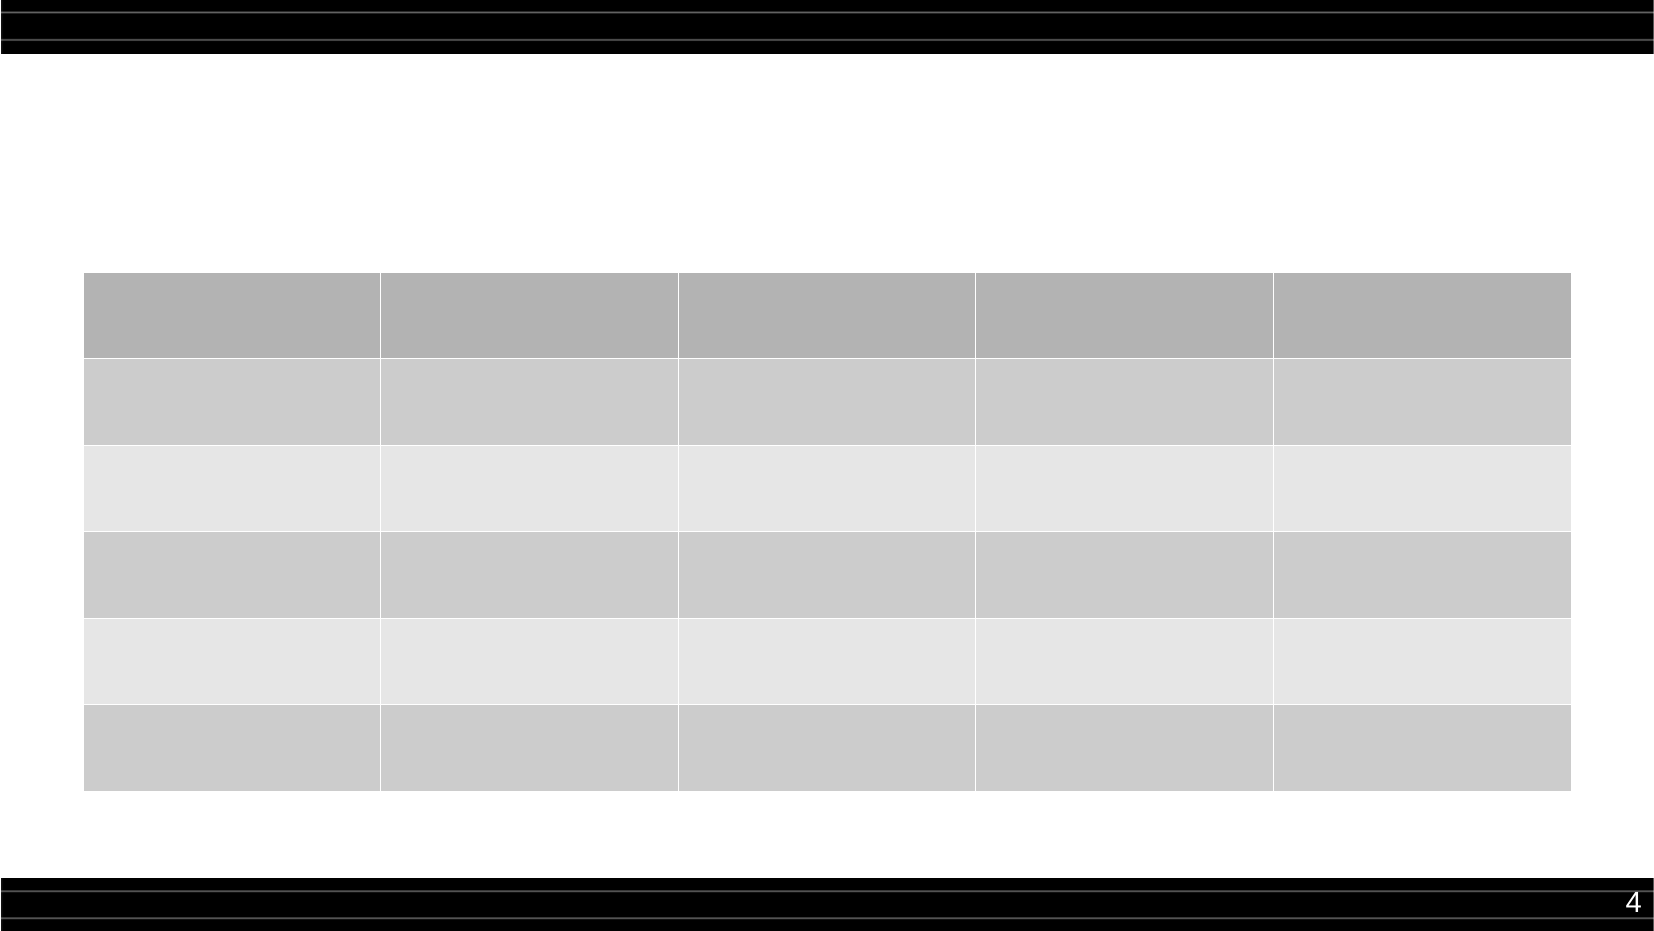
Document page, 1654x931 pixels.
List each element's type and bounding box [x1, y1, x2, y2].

picture [1, 878, 1654, 931]
table_cell [976, 619, 1273, 704]
table_cell [1274, 446, 1571, 531]
table_cell [84, 359, 380, 445]
table_cell [679, 446, 975, 531]
table_cell [1274, 619, 1571, 704]
table_header [976, 273, 1273, 358]
table_cell [976, 532, 1273, 618]
table_cell [1274, 359, 1571, 445]
table_cell [976, 705, 1273, 791]
table_header [1274, 273, 1571, 358]
table_cell [381, 619, 678, 704]
table_header [84, 273, 380, 358]
table_cell [679, 532, 975, 618]
table_header [381, 273, 678, 358]
table_cell [84, 446, 380, 531]
table_cell [381, 705, 678, 791]
table_cell [84, 705, 380, 791]
table_cell [679, 705, 975, 791]
table_cell [1274, 705, 1571, 791]
table_cell [84, 532, 380, 618]
table_cell [1274, 532, 1571, 618]
table_cell [976, 446, 1273, 531]
table_cell [381, 446, 678, 531]
table_cell [679, 359, 975, 445]
table_cell [679, 619, 975, 704]
table_header [679, 273, 975, 358]
table_cell [381, 359, 678, 445]
table_cell [381, 532, 678, 618]
picture [1, 0, 1654, 54]
table_cell [976, 359, 1273, 445]
table_cell [84, 619, 380, 704]
